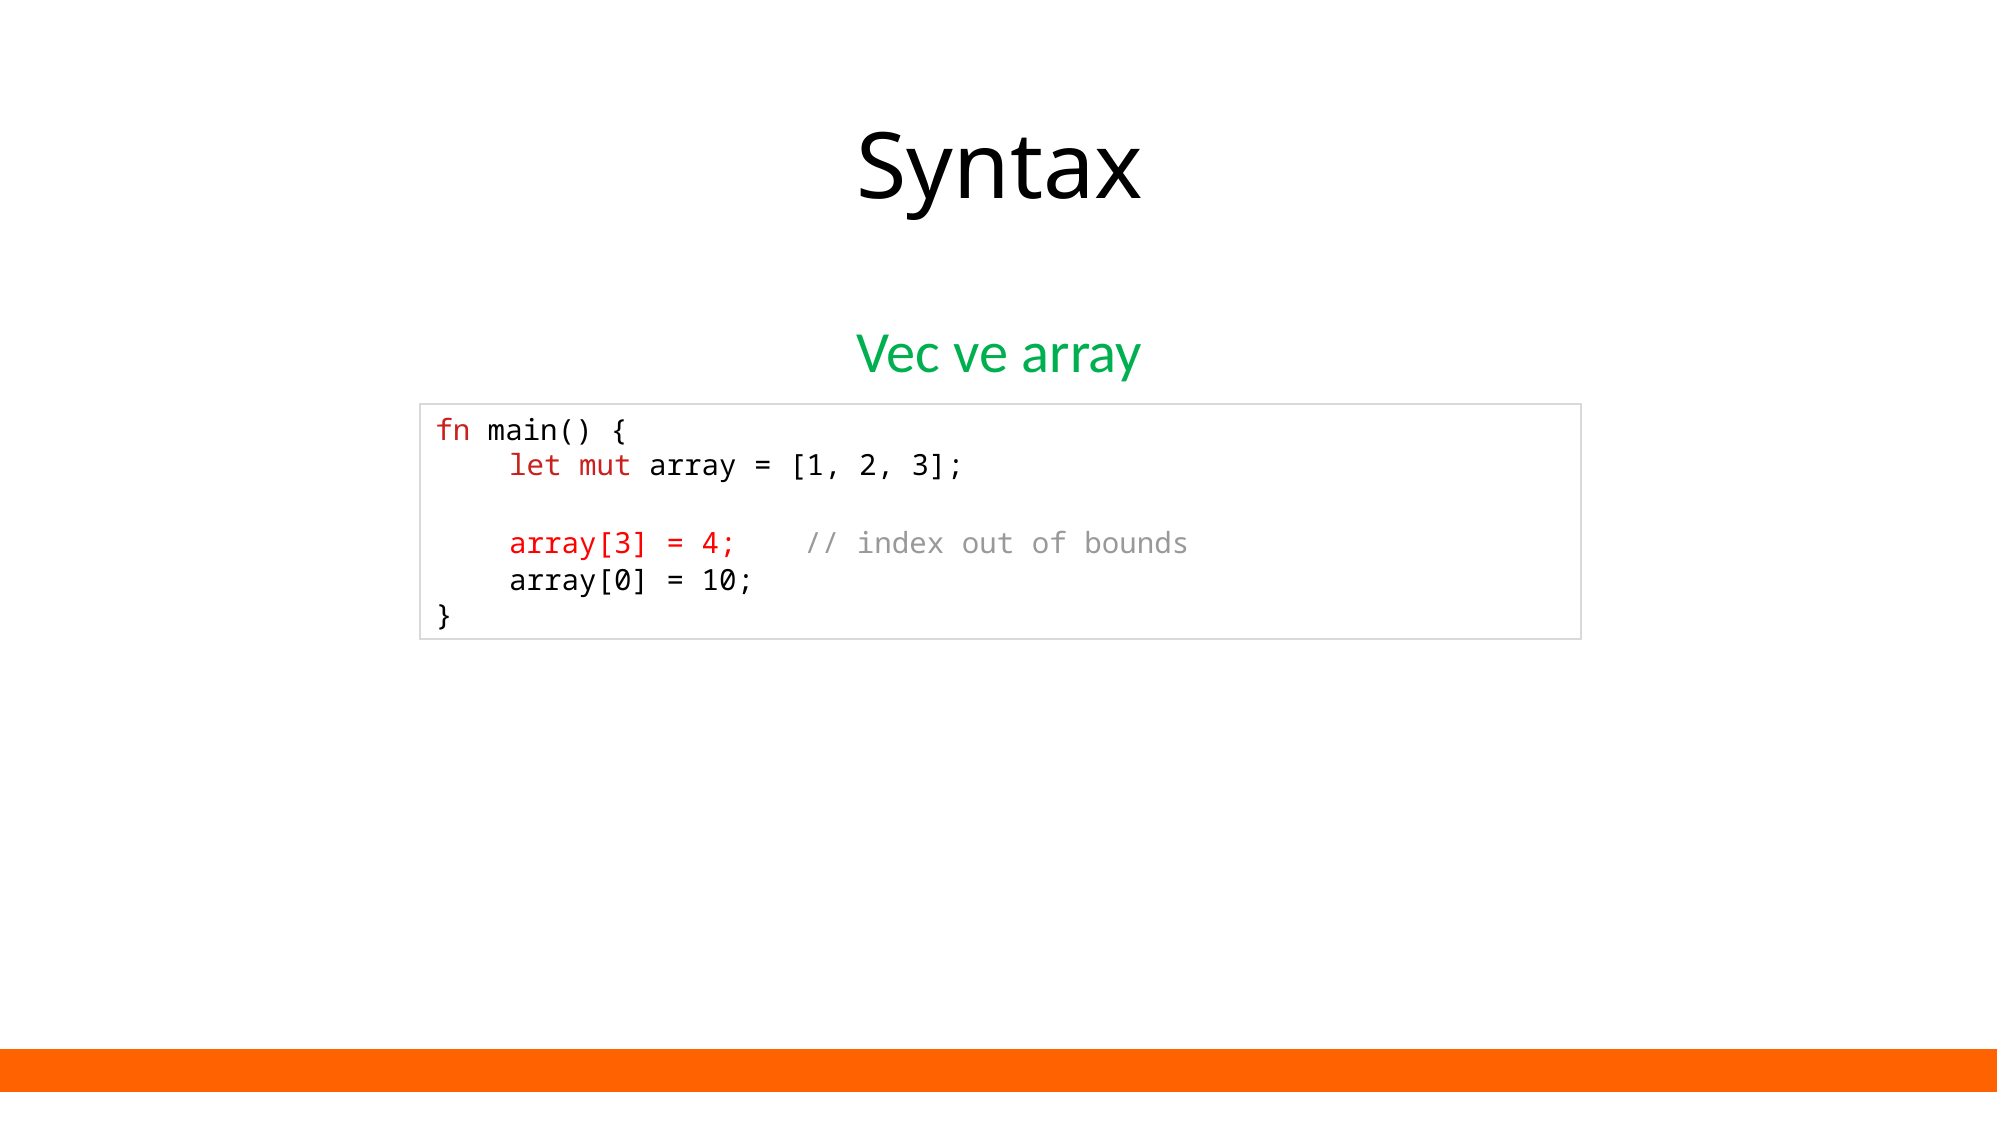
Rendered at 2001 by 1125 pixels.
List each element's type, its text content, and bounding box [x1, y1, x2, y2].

list Vec ve array [420, 314, 1579, 403]
text_box fn main() { let mut array = [1, 2, 3]; array[3] = 4; // index out of bounds array[0] = 10; } [420, 404, 1581, 639]
text_box [0, 1049, 1997, 1092]
title Syntax [137, 59, 1863, 278]
